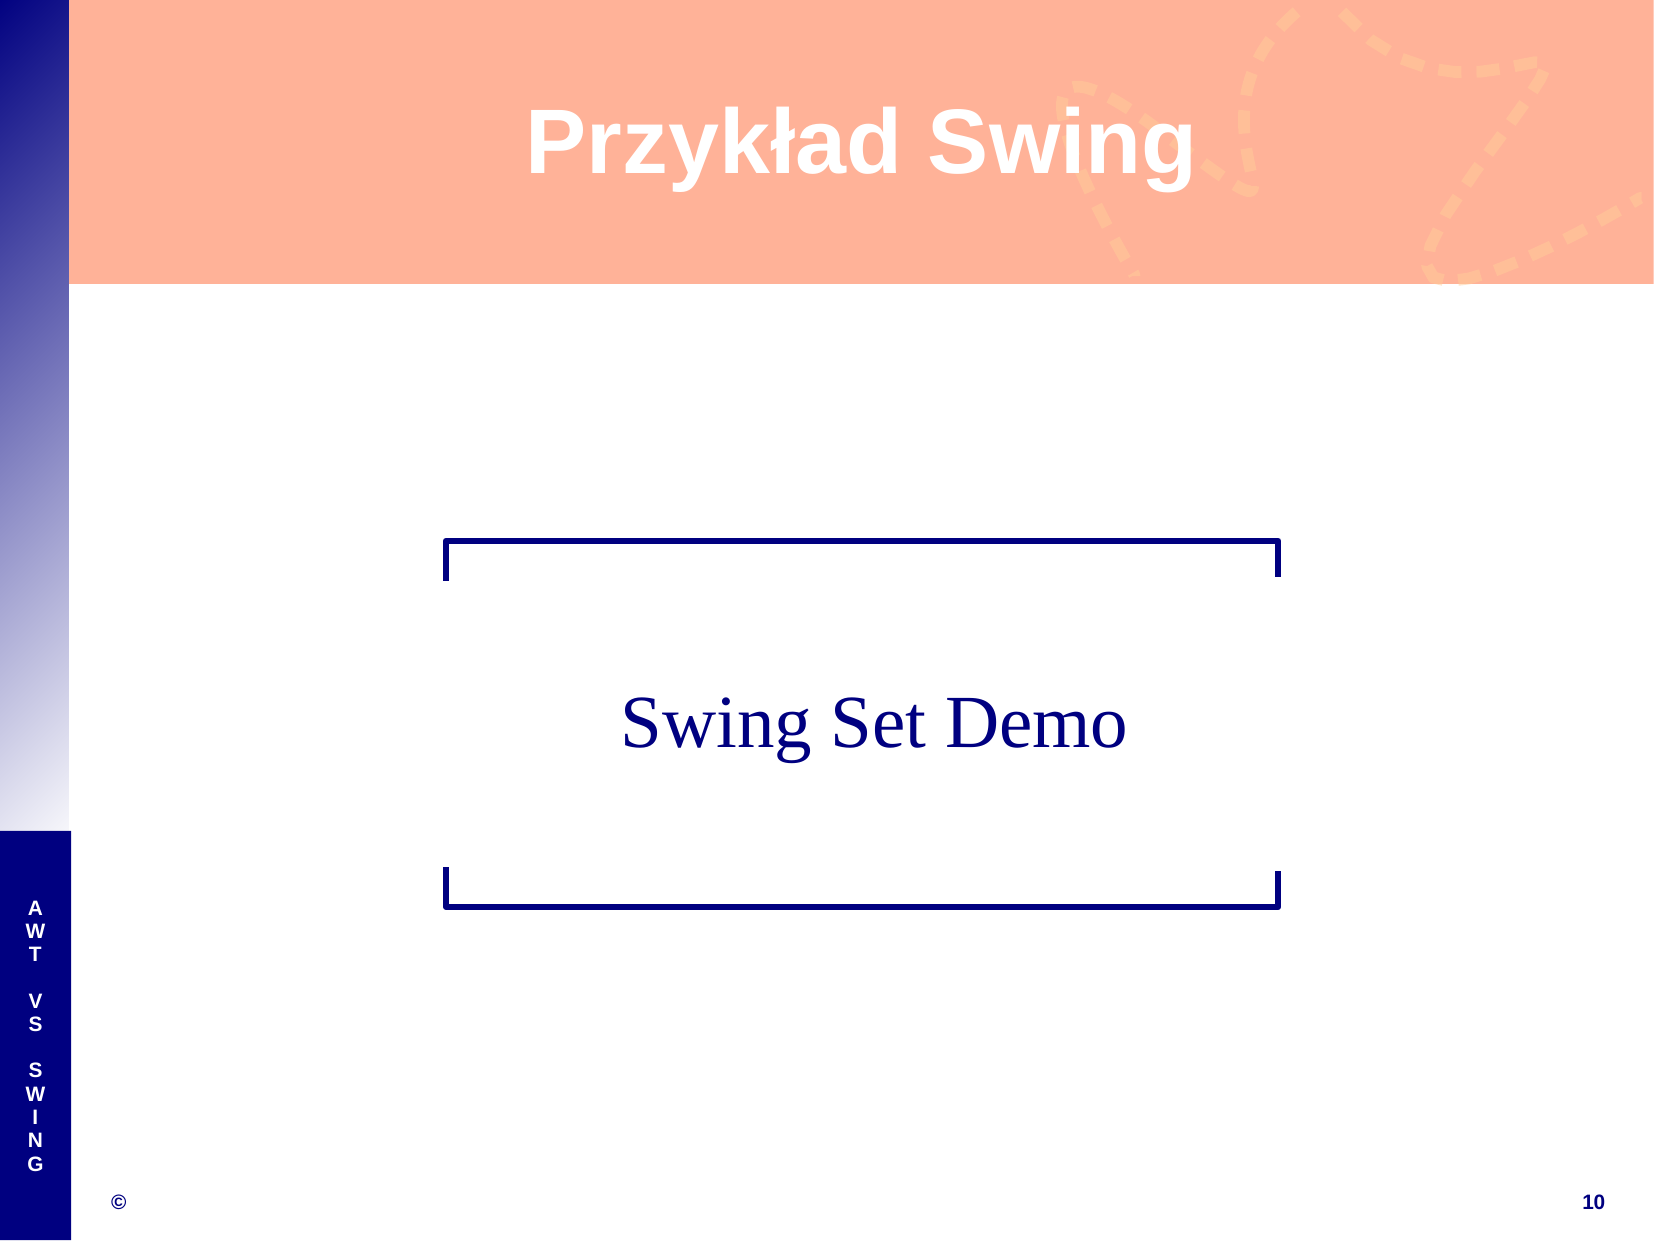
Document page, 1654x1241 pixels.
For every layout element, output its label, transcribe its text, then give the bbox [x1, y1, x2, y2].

title Przykład Swing [70, 37, 1654, 246]
text_box A W T V S S W I N G [0, 830, 71, 1241]
text_box Swing Set Demo [461, 513, 1263, 931]
